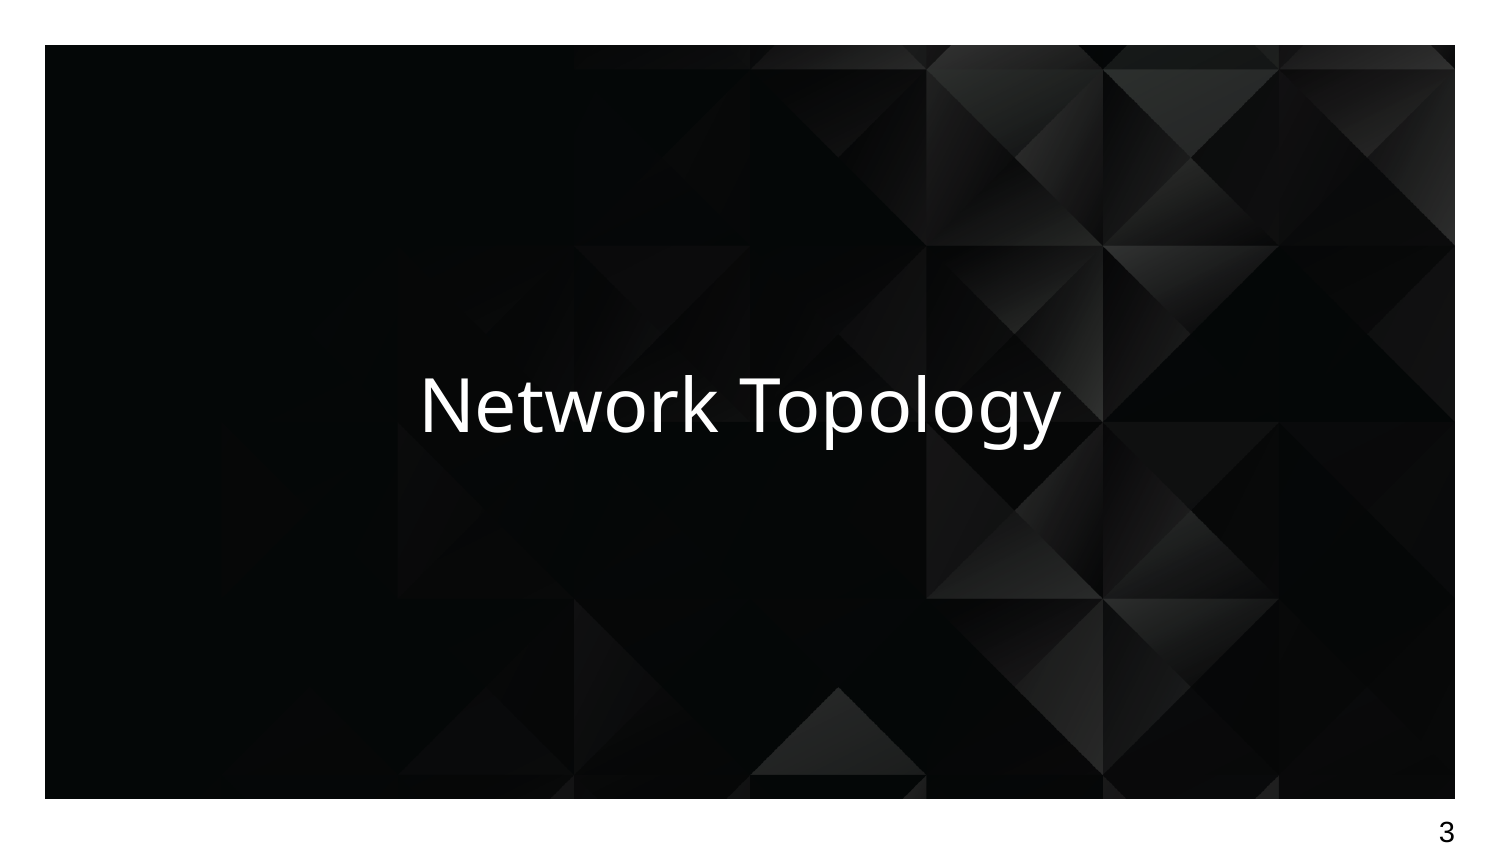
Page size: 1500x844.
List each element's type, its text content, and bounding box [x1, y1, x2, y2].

picture [45, 45, 1455, 342]
title Network Topology [45, 342, 1455, 473]
text_box <number> [1411, 813, 1455, 831]
picture [45, 473, 1455, 799]
